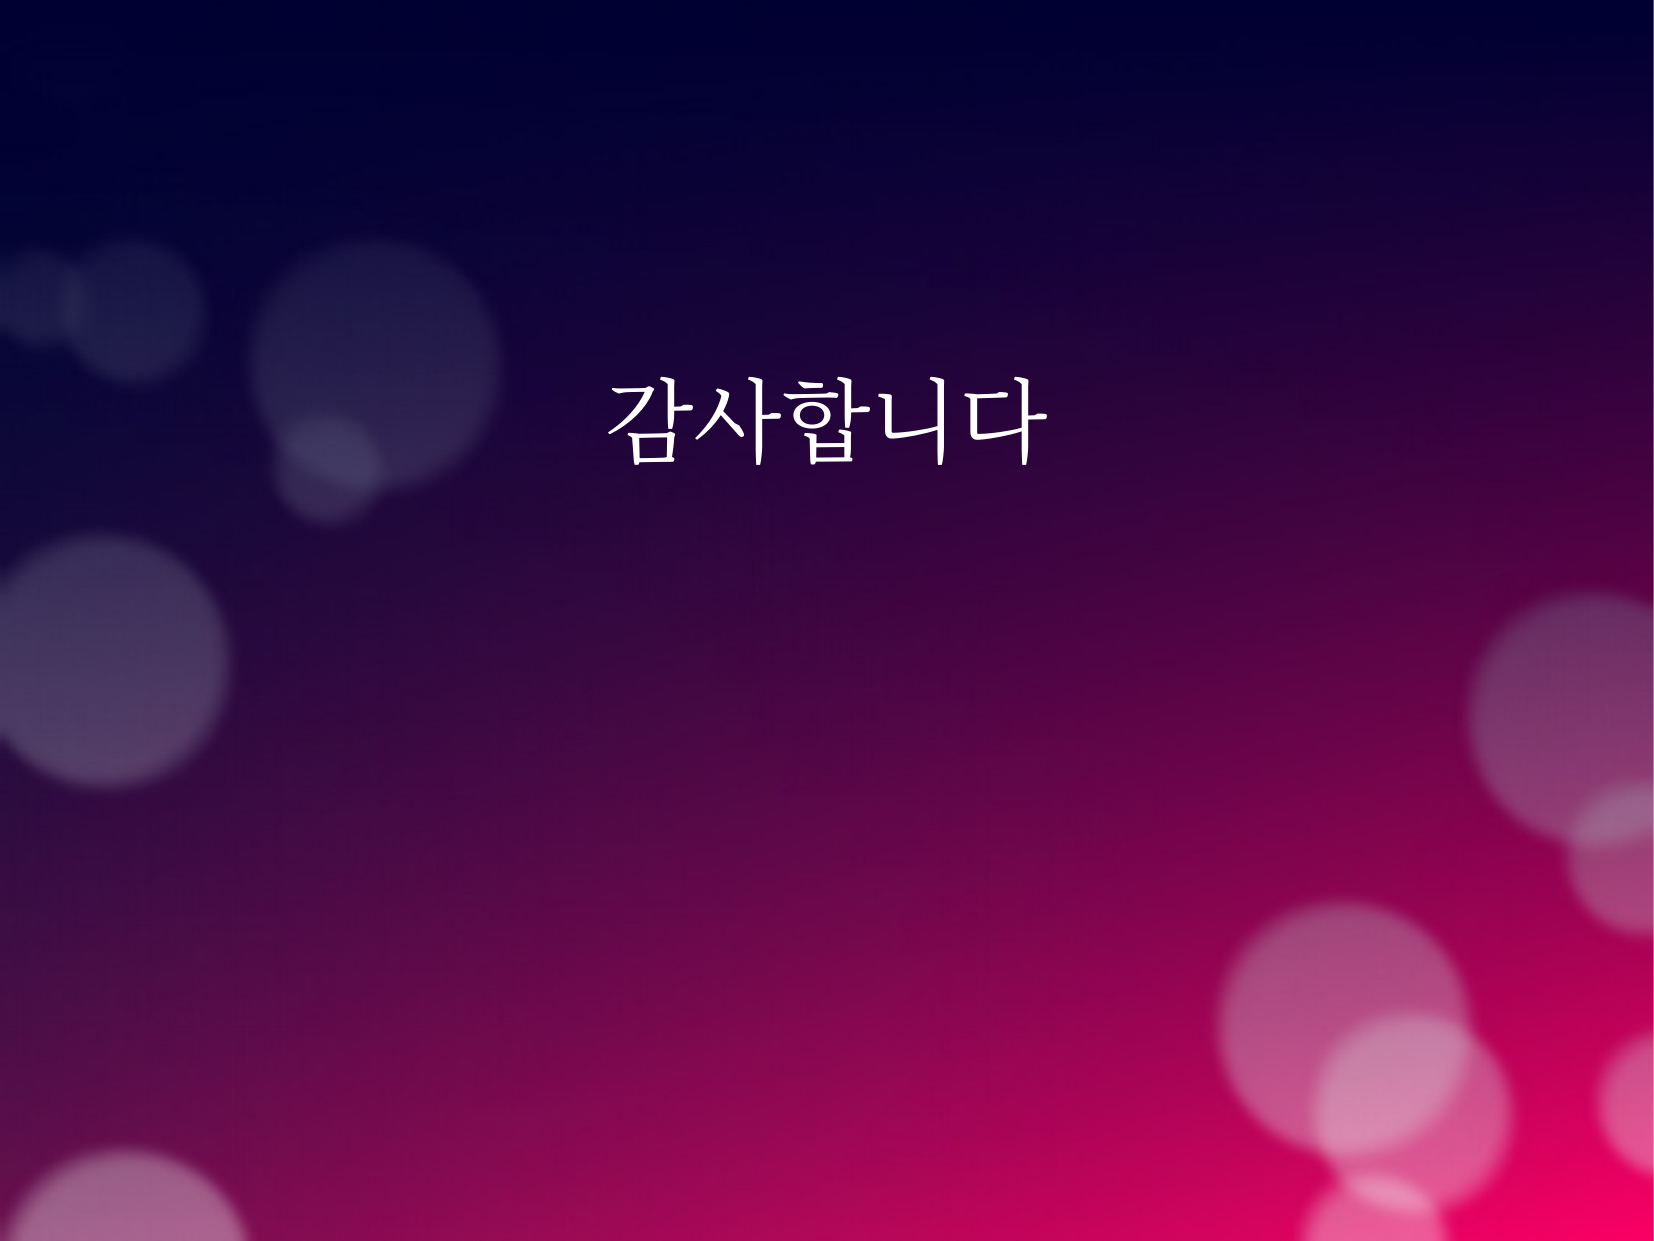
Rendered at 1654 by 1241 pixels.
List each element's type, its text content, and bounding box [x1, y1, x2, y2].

picture [0, 0, 1654, 1241]
title 감사합니다 [82, 312, 1571, 520]
